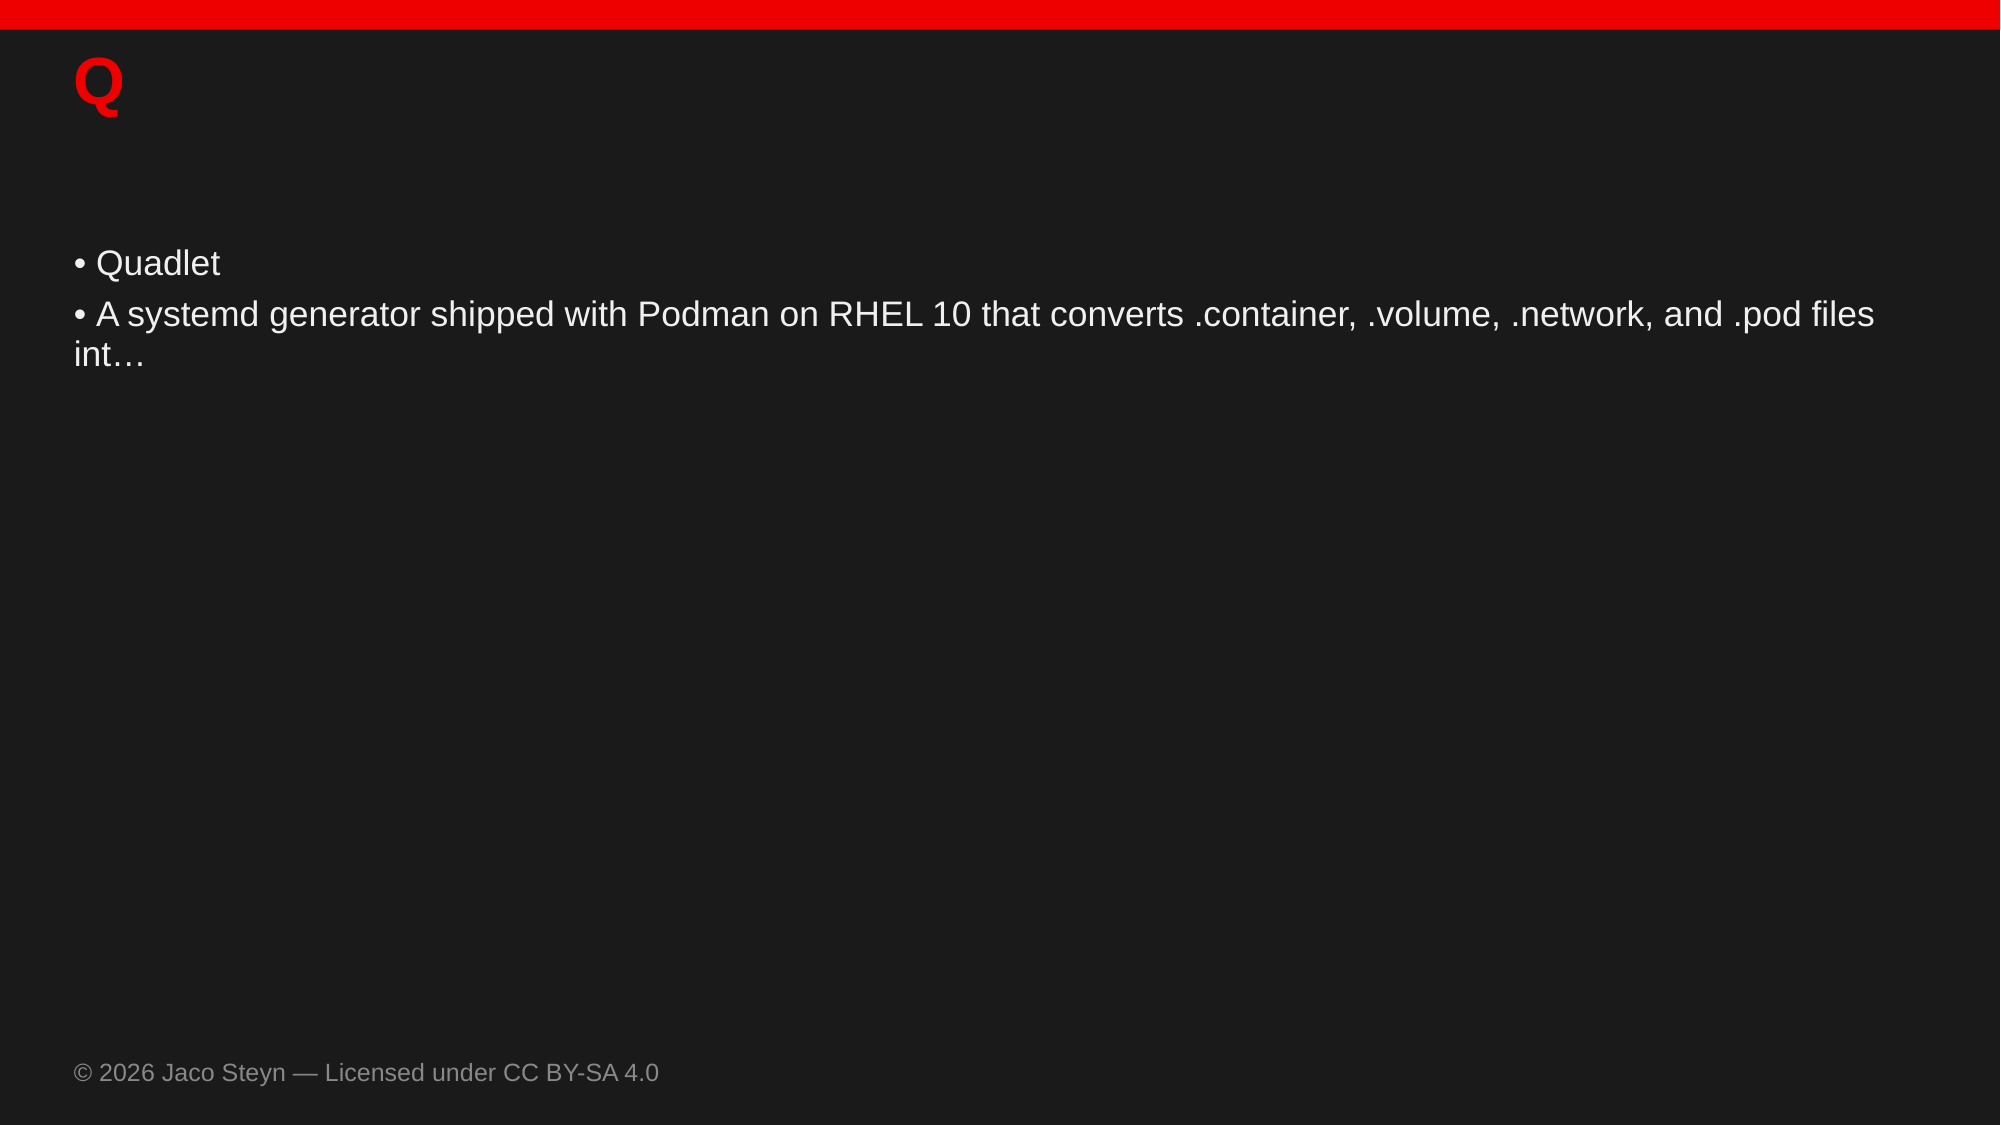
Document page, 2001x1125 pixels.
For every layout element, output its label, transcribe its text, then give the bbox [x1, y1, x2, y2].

text_box Q [59, 36, 1942, 208]
text_box • Quadlet • A systemd generator shipped with Podman on RHEL 10 that converts .container, .volume, .network, and .pod files int… [59, 236, 1942, 1037]
text_box © 2026 Jaco Steyn — Licensed under CC BY-SA 4.0 [59, 1051, 1942, 1093]
text_box [0, 0, 2001, 30]
